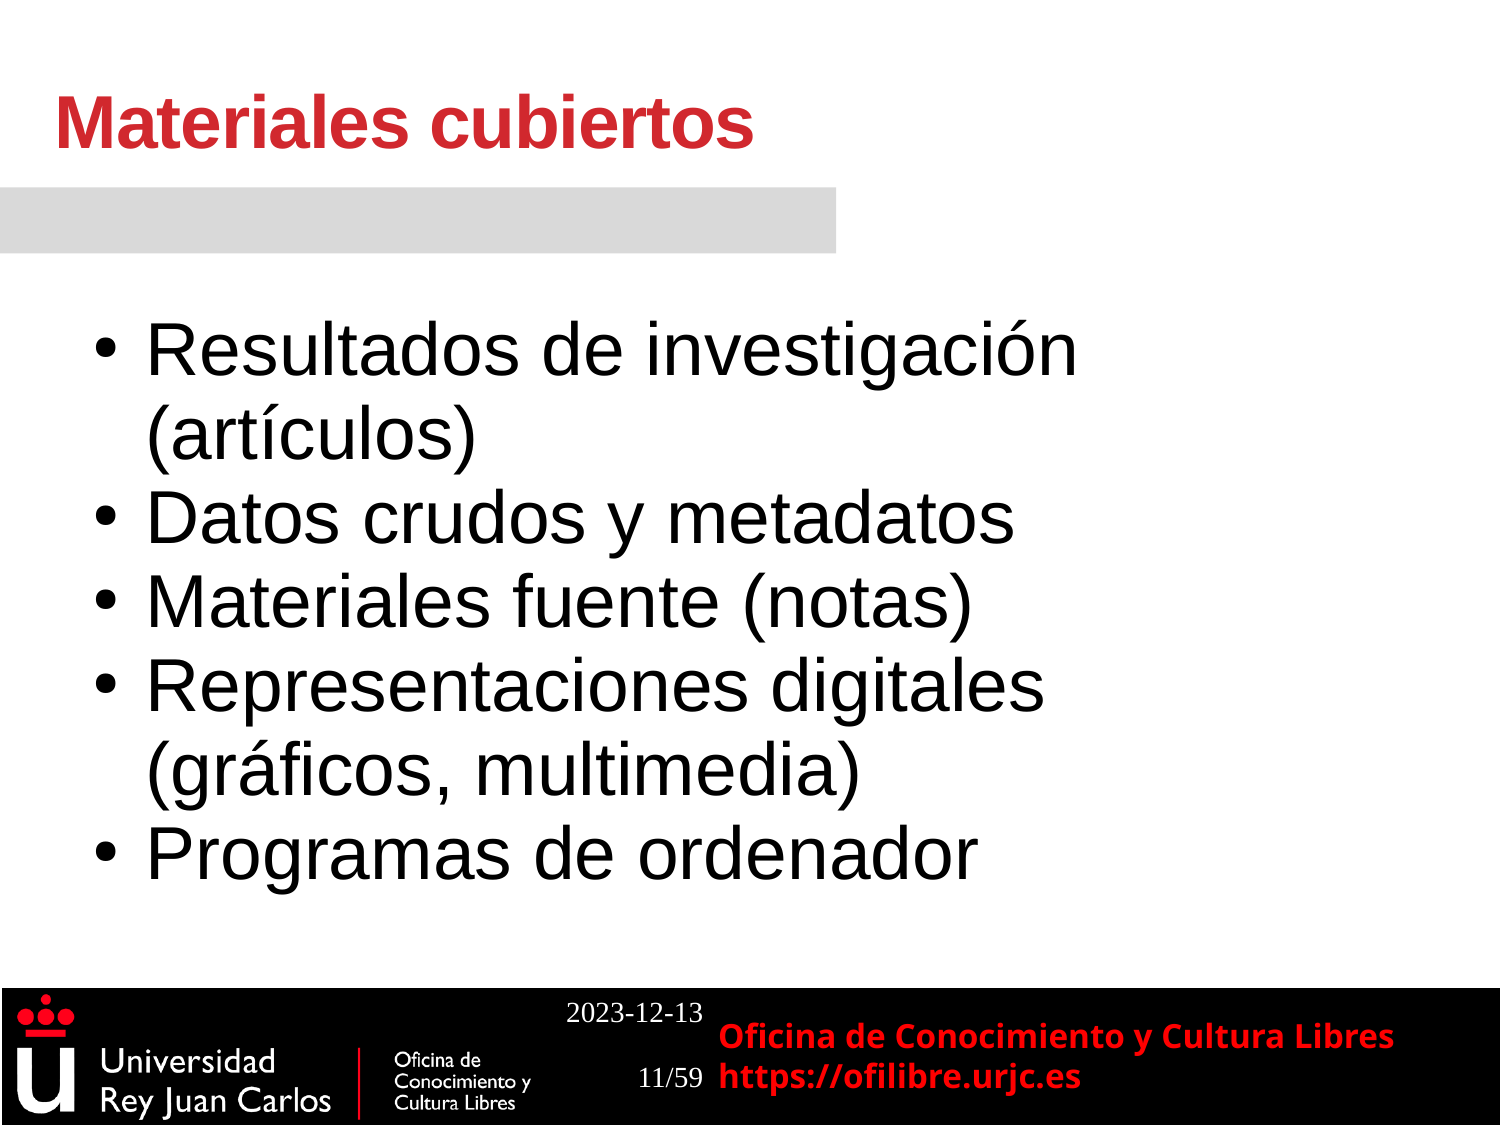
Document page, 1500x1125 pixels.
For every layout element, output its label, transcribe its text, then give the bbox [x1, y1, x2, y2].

text_box Resultados de investigación (artículos) Datos crudos y metadatos Materiales fuente (notas) Representaciones digitales (gráficos, multimedia) Programas de ordenador [60, 299, 1254, 903]
picture [17, 994, 531, 1120]
title [75, 7, 1425, 196]
text_box Materiales cubiertos [39, 24, 1366, 172]
